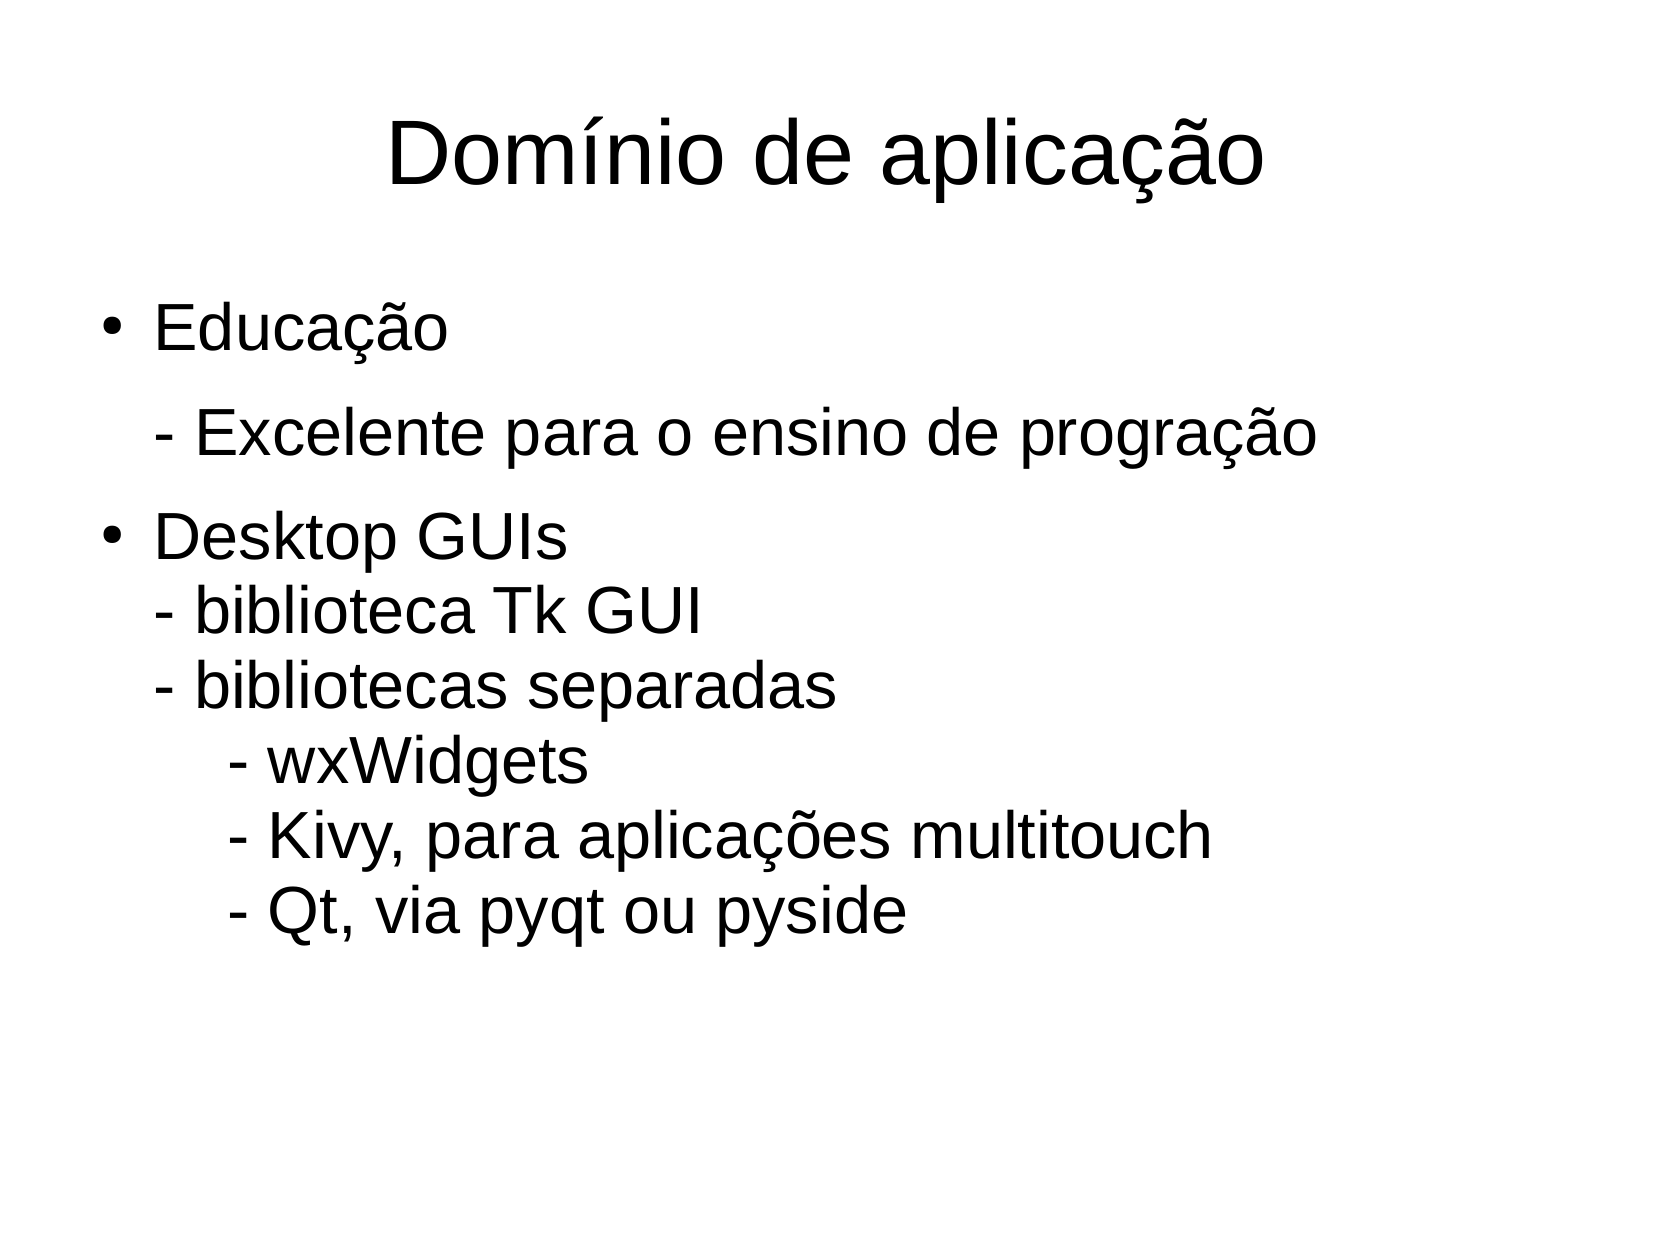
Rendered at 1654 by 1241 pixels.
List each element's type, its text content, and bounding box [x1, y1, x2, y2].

list Educação - Excelente para o ensino de progração Desktop GUIs - biblioteca Tk GUI - bibliotecas separadas - wxWidgets - Kivy, para aplicações multitouch - Qt, via pyqt ou pyside [82, 290, 1571, 1182]
title Domínio de aplicação [82, 49, 1571, 257]
